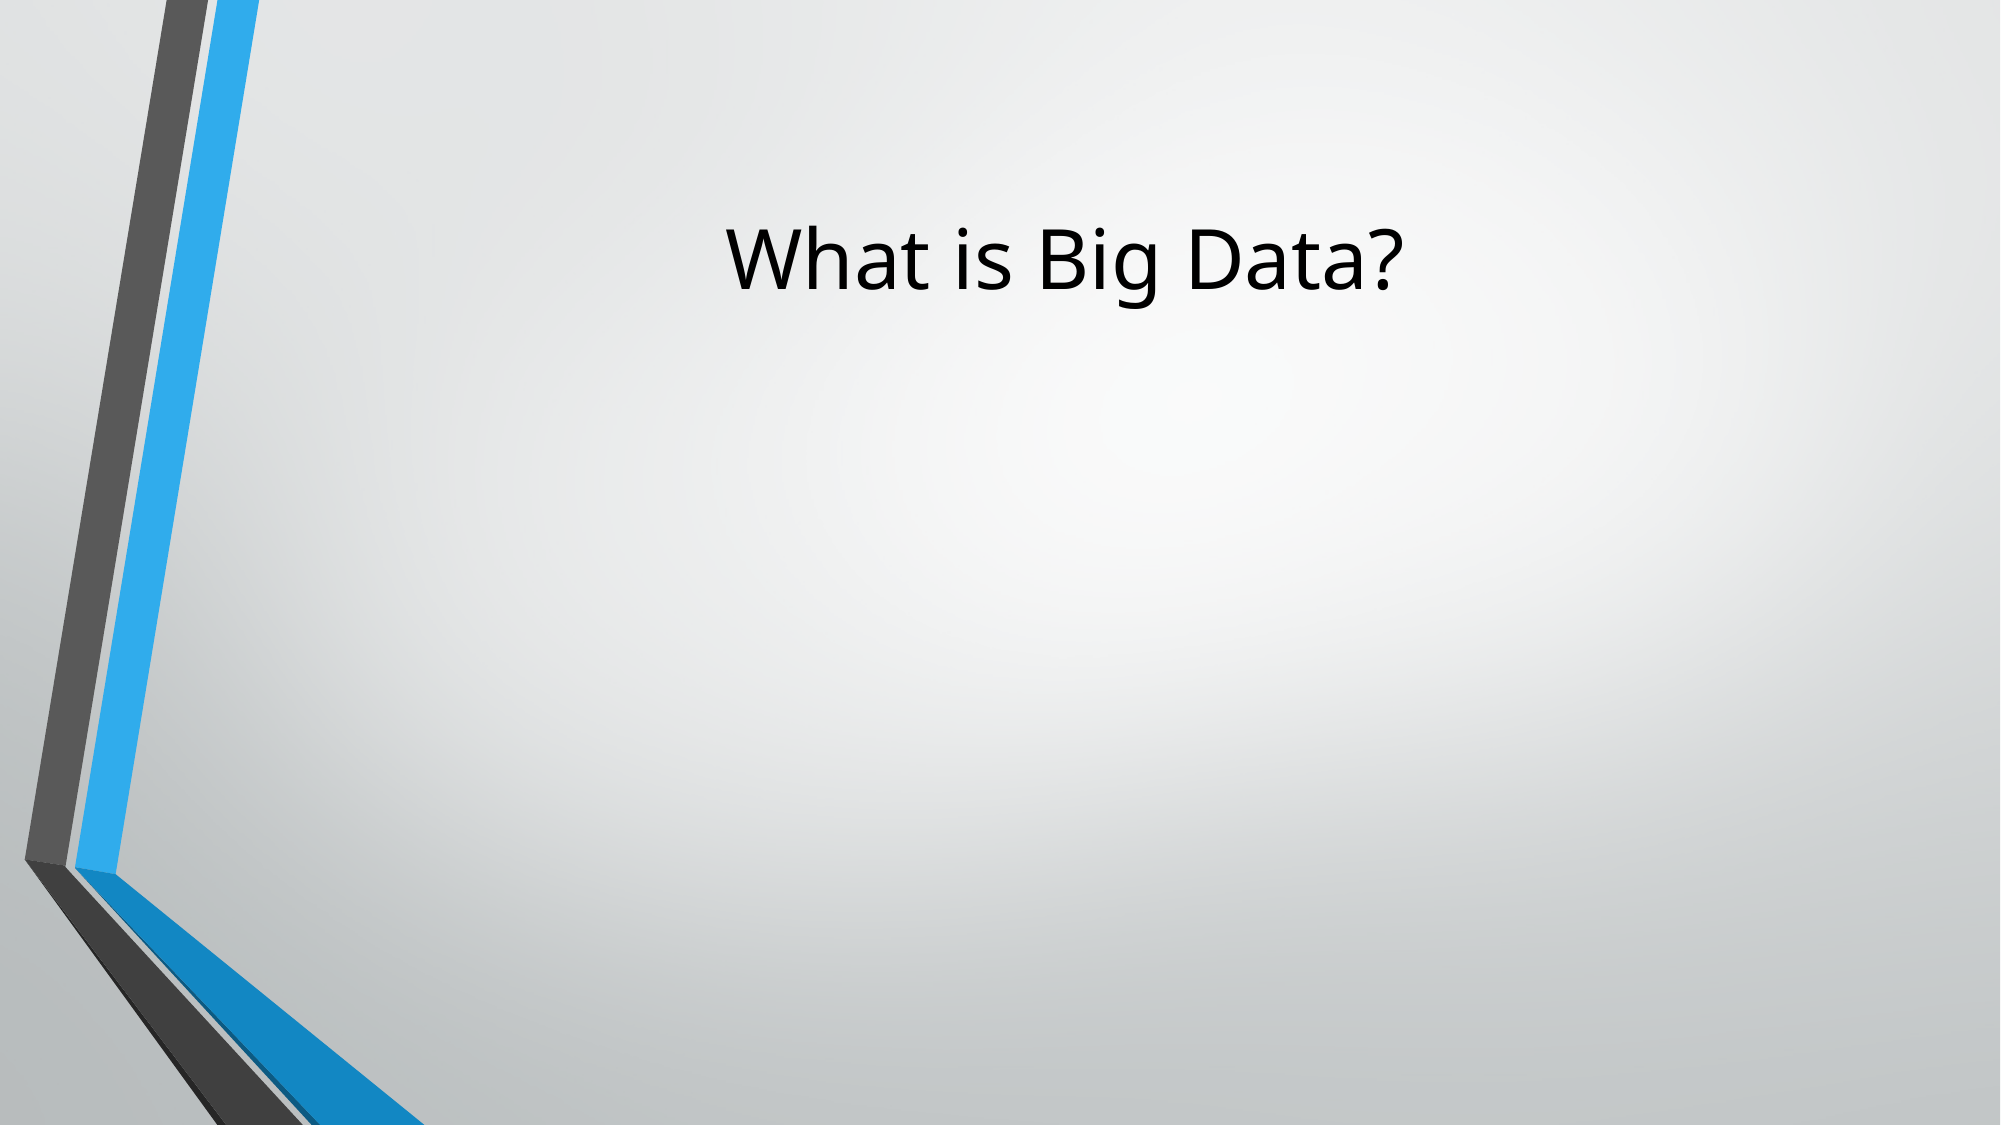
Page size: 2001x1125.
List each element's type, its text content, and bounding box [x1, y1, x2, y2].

title What is Big Data? [243, 112, 1887, 400]
